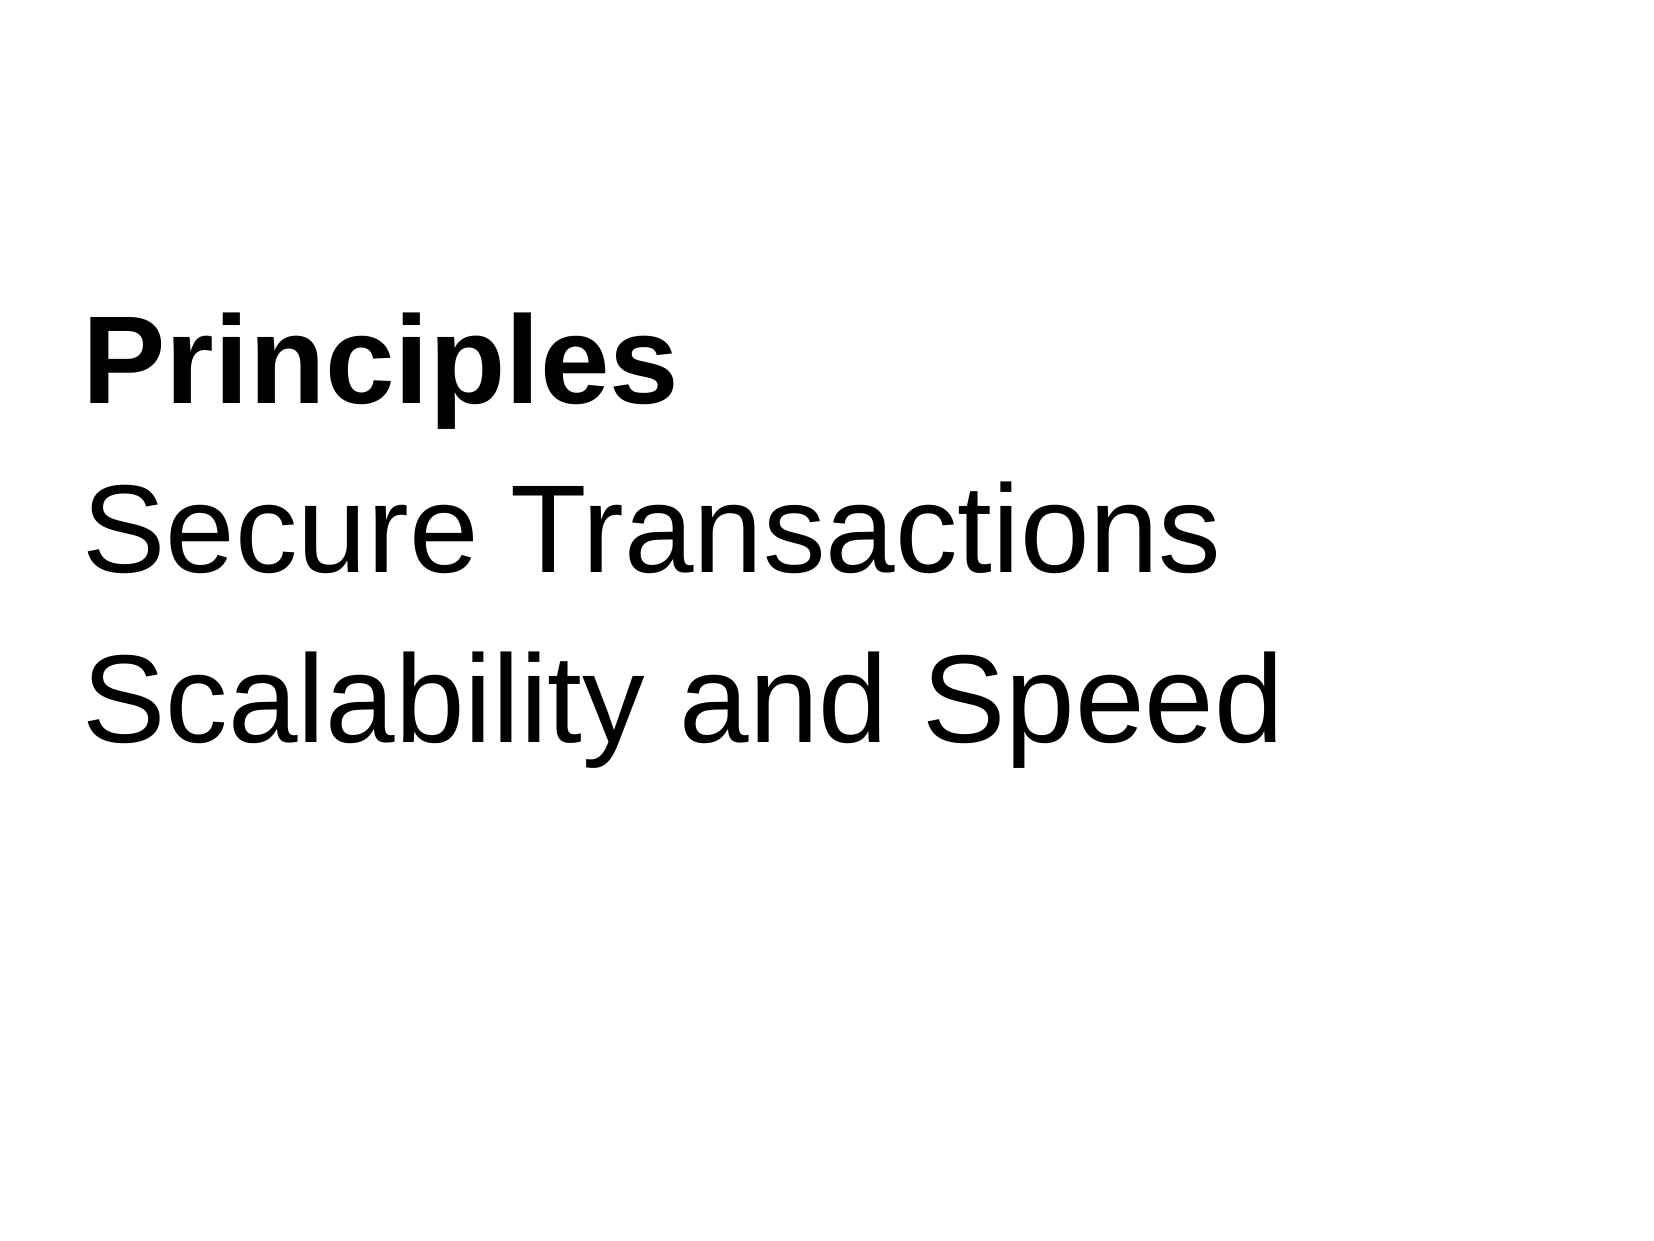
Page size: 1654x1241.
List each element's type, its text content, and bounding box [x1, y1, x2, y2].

list Principles Secure Transactions Scalability and Speed [82, 290, 1571, 1010]
